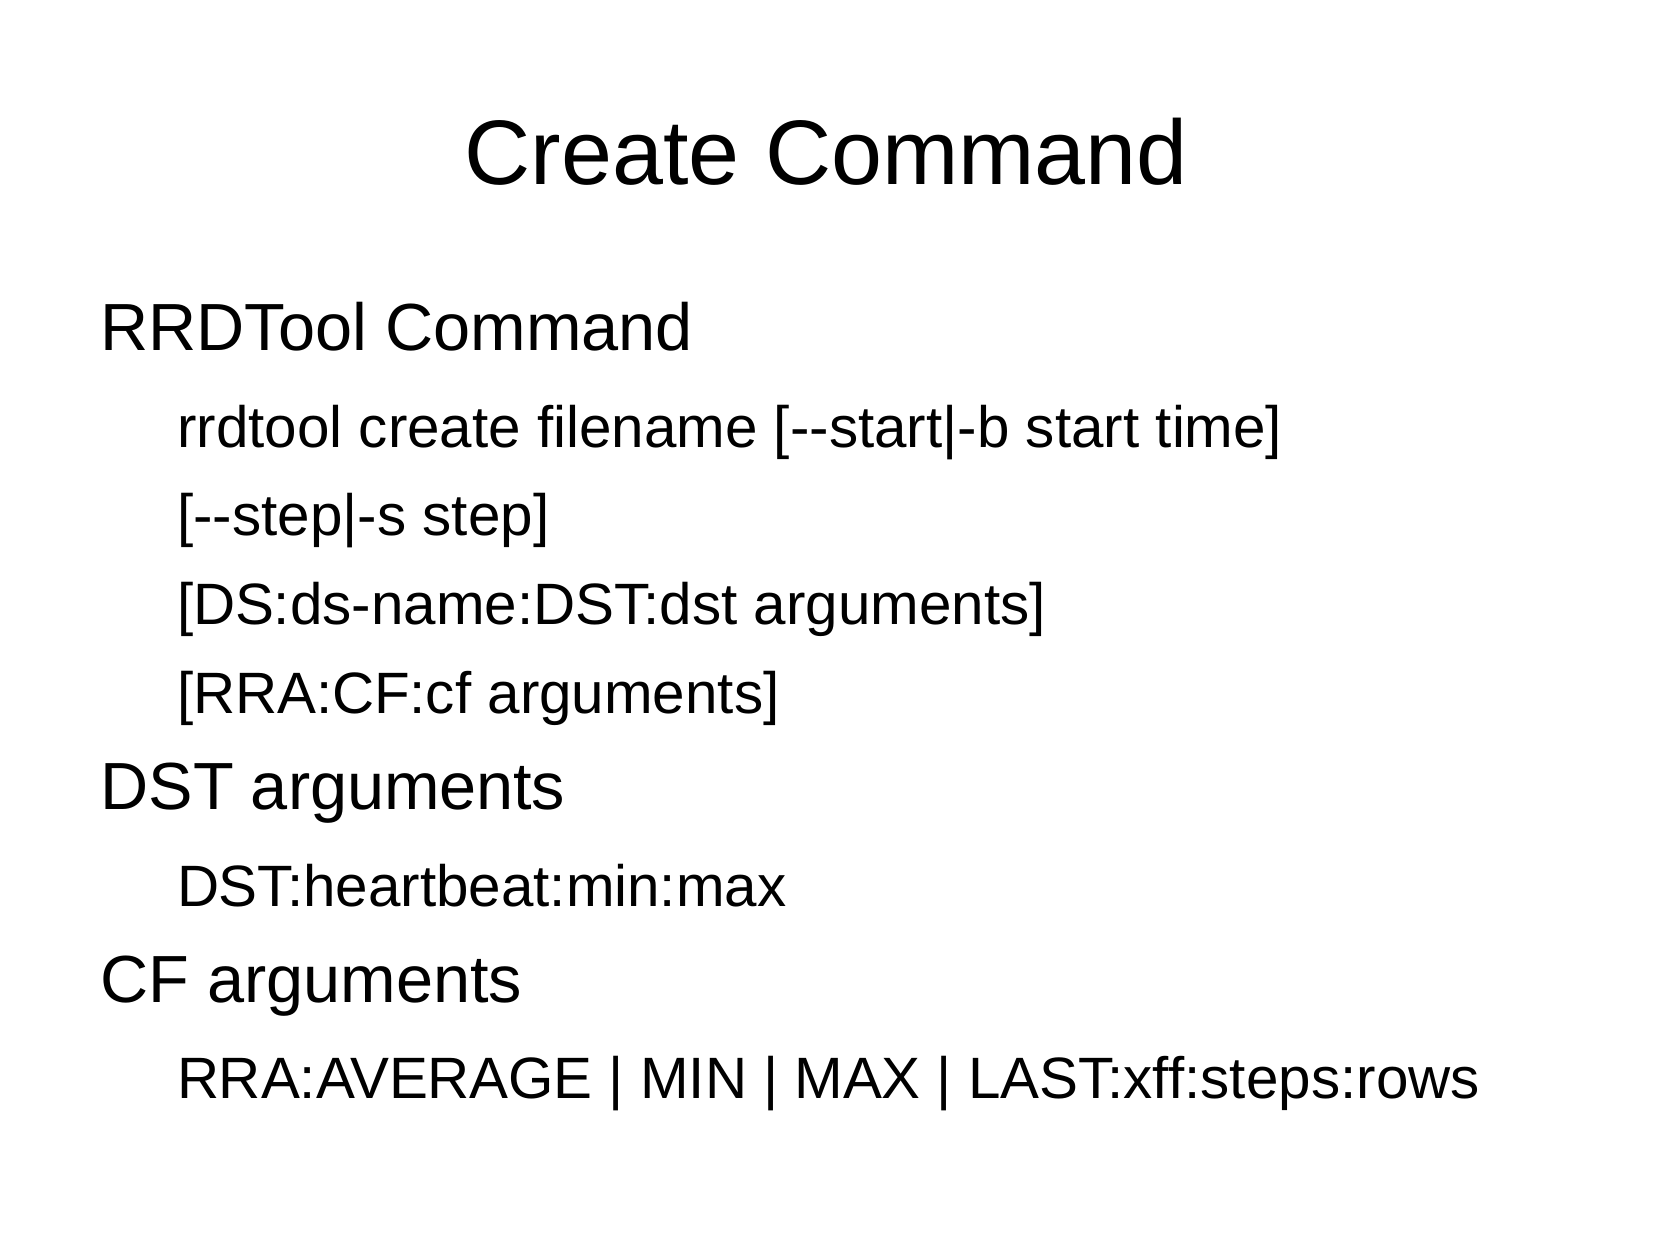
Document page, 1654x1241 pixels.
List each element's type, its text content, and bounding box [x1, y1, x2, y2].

title Create Command [82, 49, 1571, 257]
list RRDTool Command rrdtool create filename [--start|-b start time] [--step|-s step] [DS:ds-name:DST:dst arguments] [RRA:CF:cf arguments] DST arguments DST:heartbeat:min:max CF arguments RRA:AVERAGE | MIN | MAX | LAST:xff:steps:rows [82, 290, 1571, 1182]
